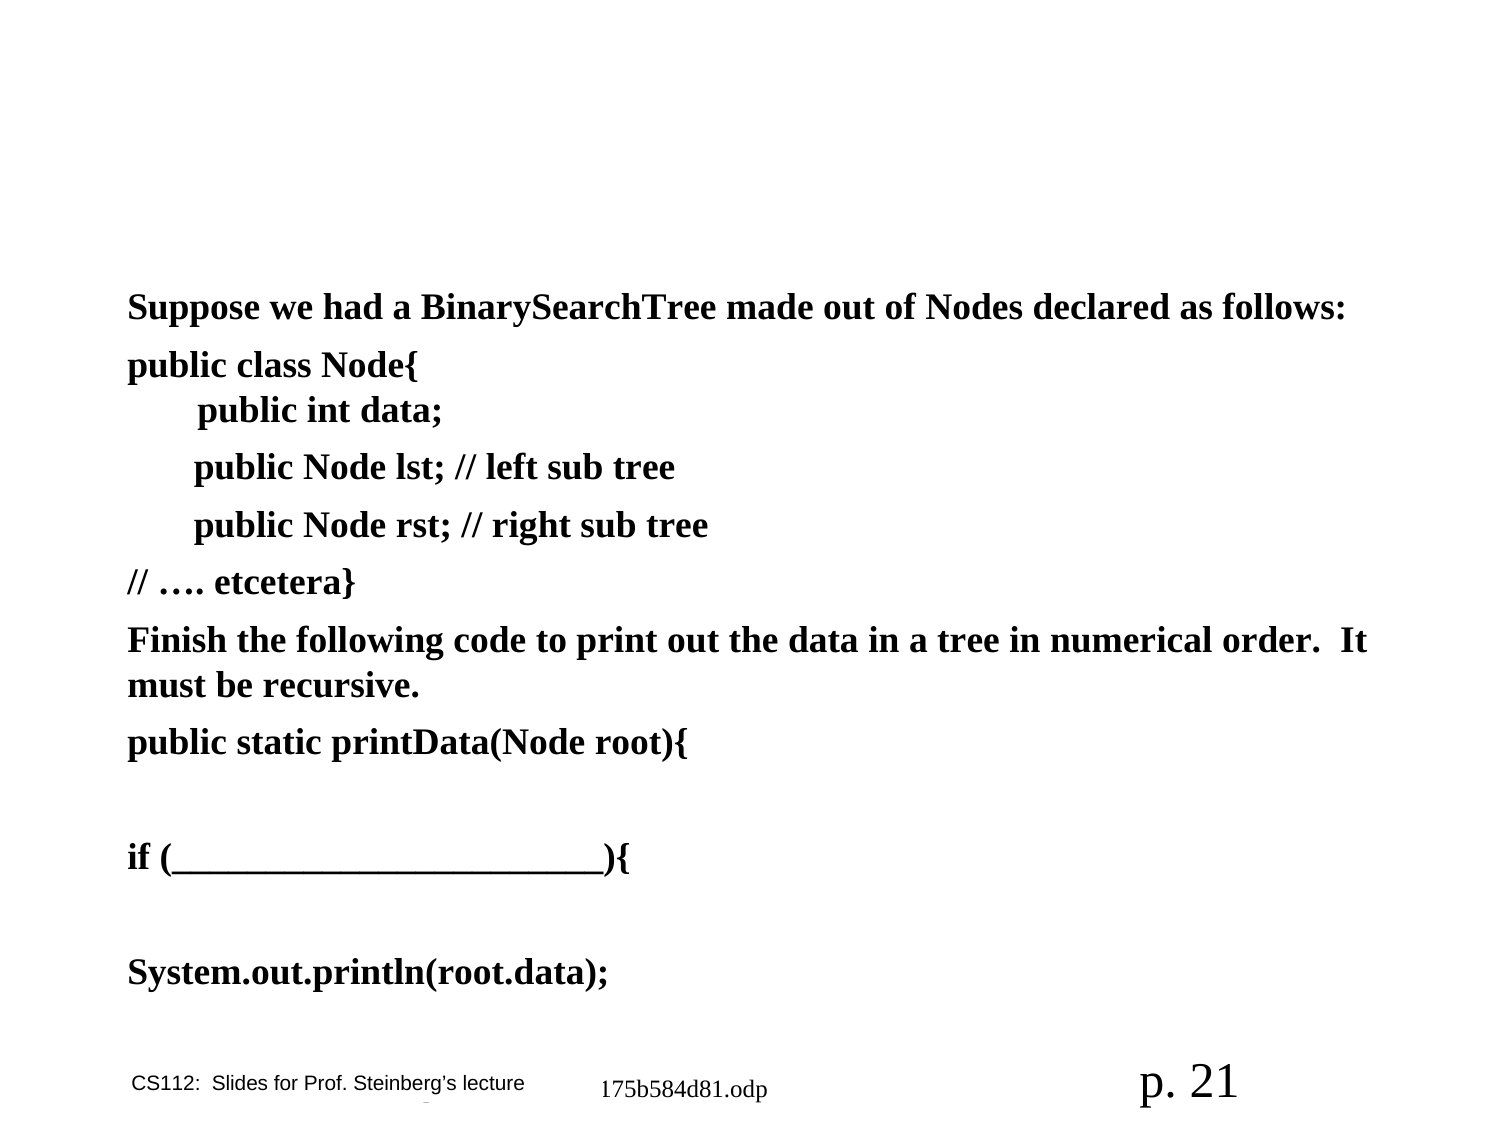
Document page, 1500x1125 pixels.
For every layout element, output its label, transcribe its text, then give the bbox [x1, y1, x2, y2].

list Suppose we had a BinarySearchTree made out of Nodes declared as follows: public class Node{ public int data; public Node lst; // left sub tree public Node rst; // right sub tree // …. etcetera} Finish the following code to print out the data in a tree in numerical order. It must be recursive. public static printData(Node root){ if (_______________________){ System.out.println(root.data); [112, 274, 1413, 1006]
